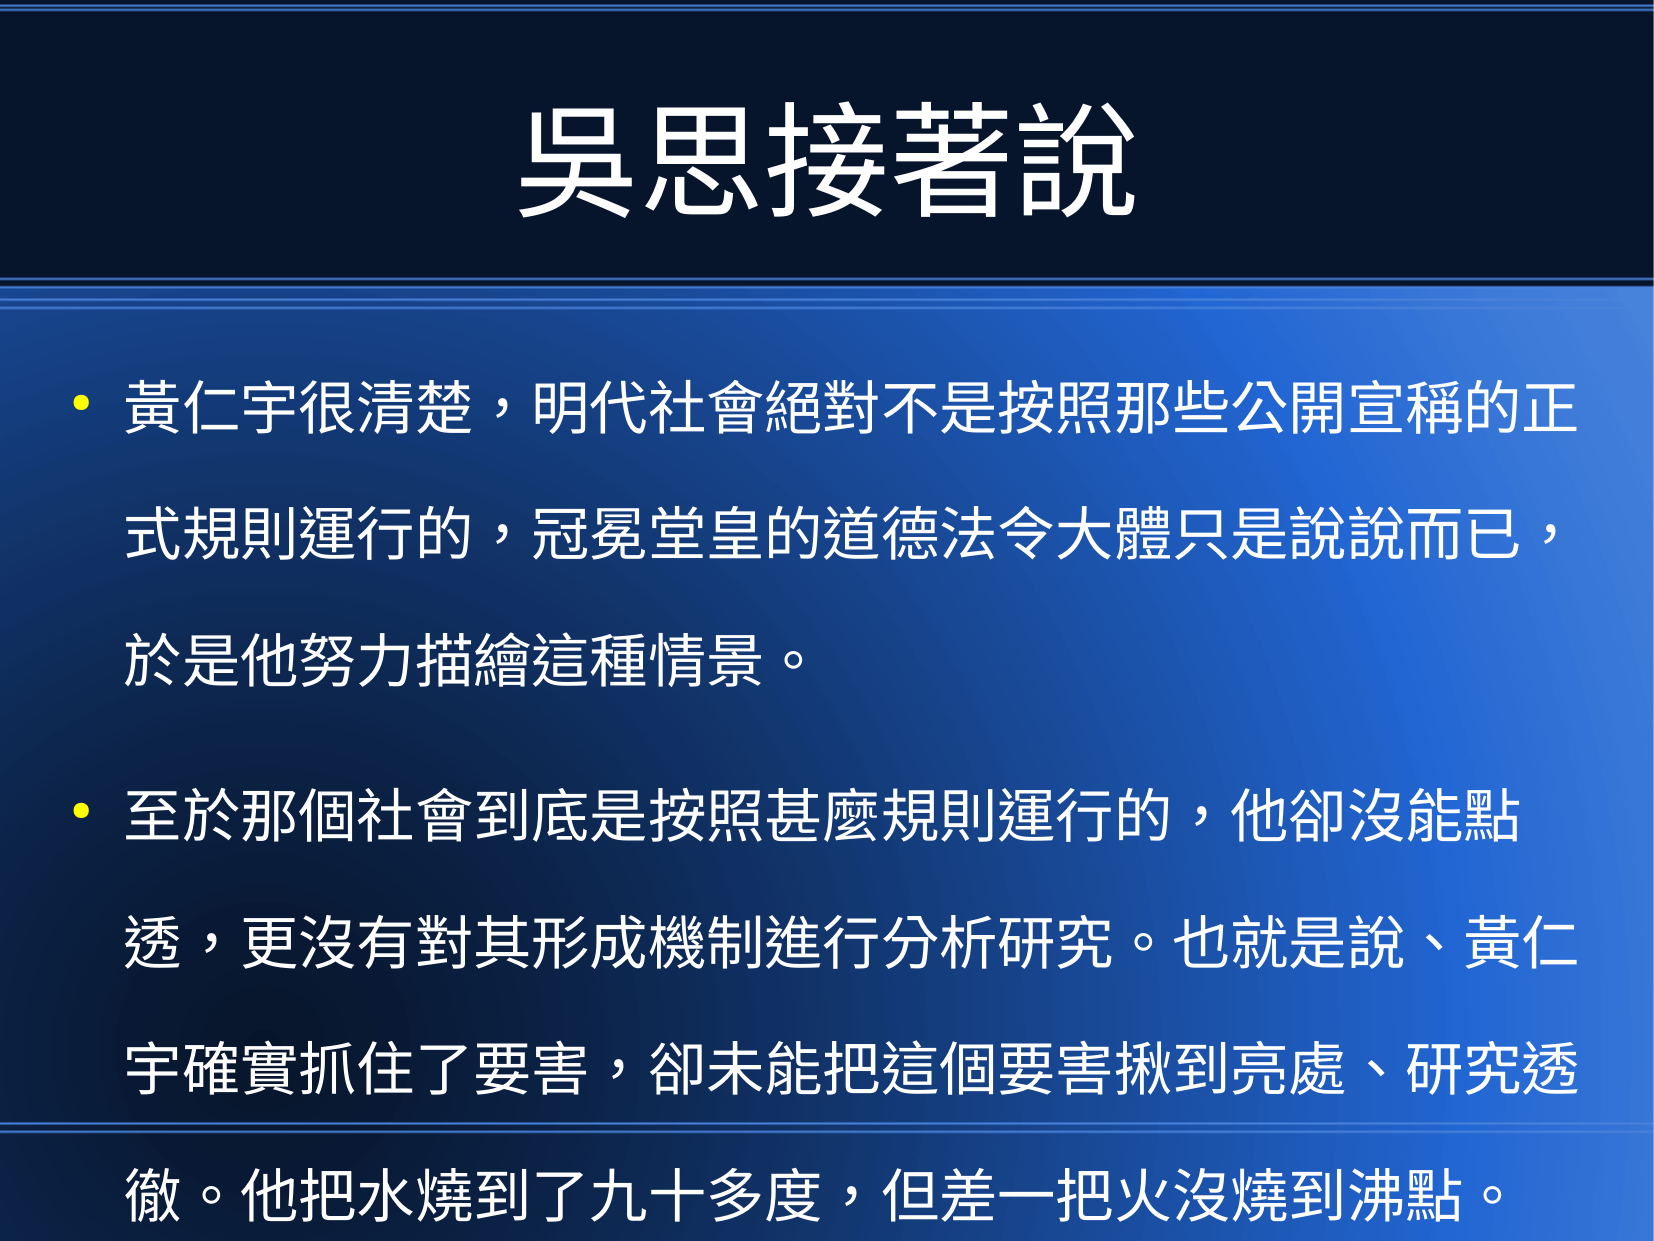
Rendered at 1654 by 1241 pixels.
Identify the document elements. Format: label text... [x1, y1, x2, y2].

list 黃仁宇很清楚，明代社會絕對不是按照那些公開宣稱的正式規則運行的，冠冕堂皇的道德法令大體只是說說而已，於是他努力描繪這種情景。 至於那個社會到底是按照甚麼規則運行的，他卻沒能點透，更沒有對其形成機制進行分析研究。也就是說、黃仁宇確實抓住了要害，卻未能把這個要害揪到亮處、研究透徹。他把水燒到了九十多度，但差一把火沒燒到沸點。 [53, 319, 1589, 1241]
title 吳思接著說 [82, 49, 1571, 257]
picture [0, 0, 1654, 1241]
